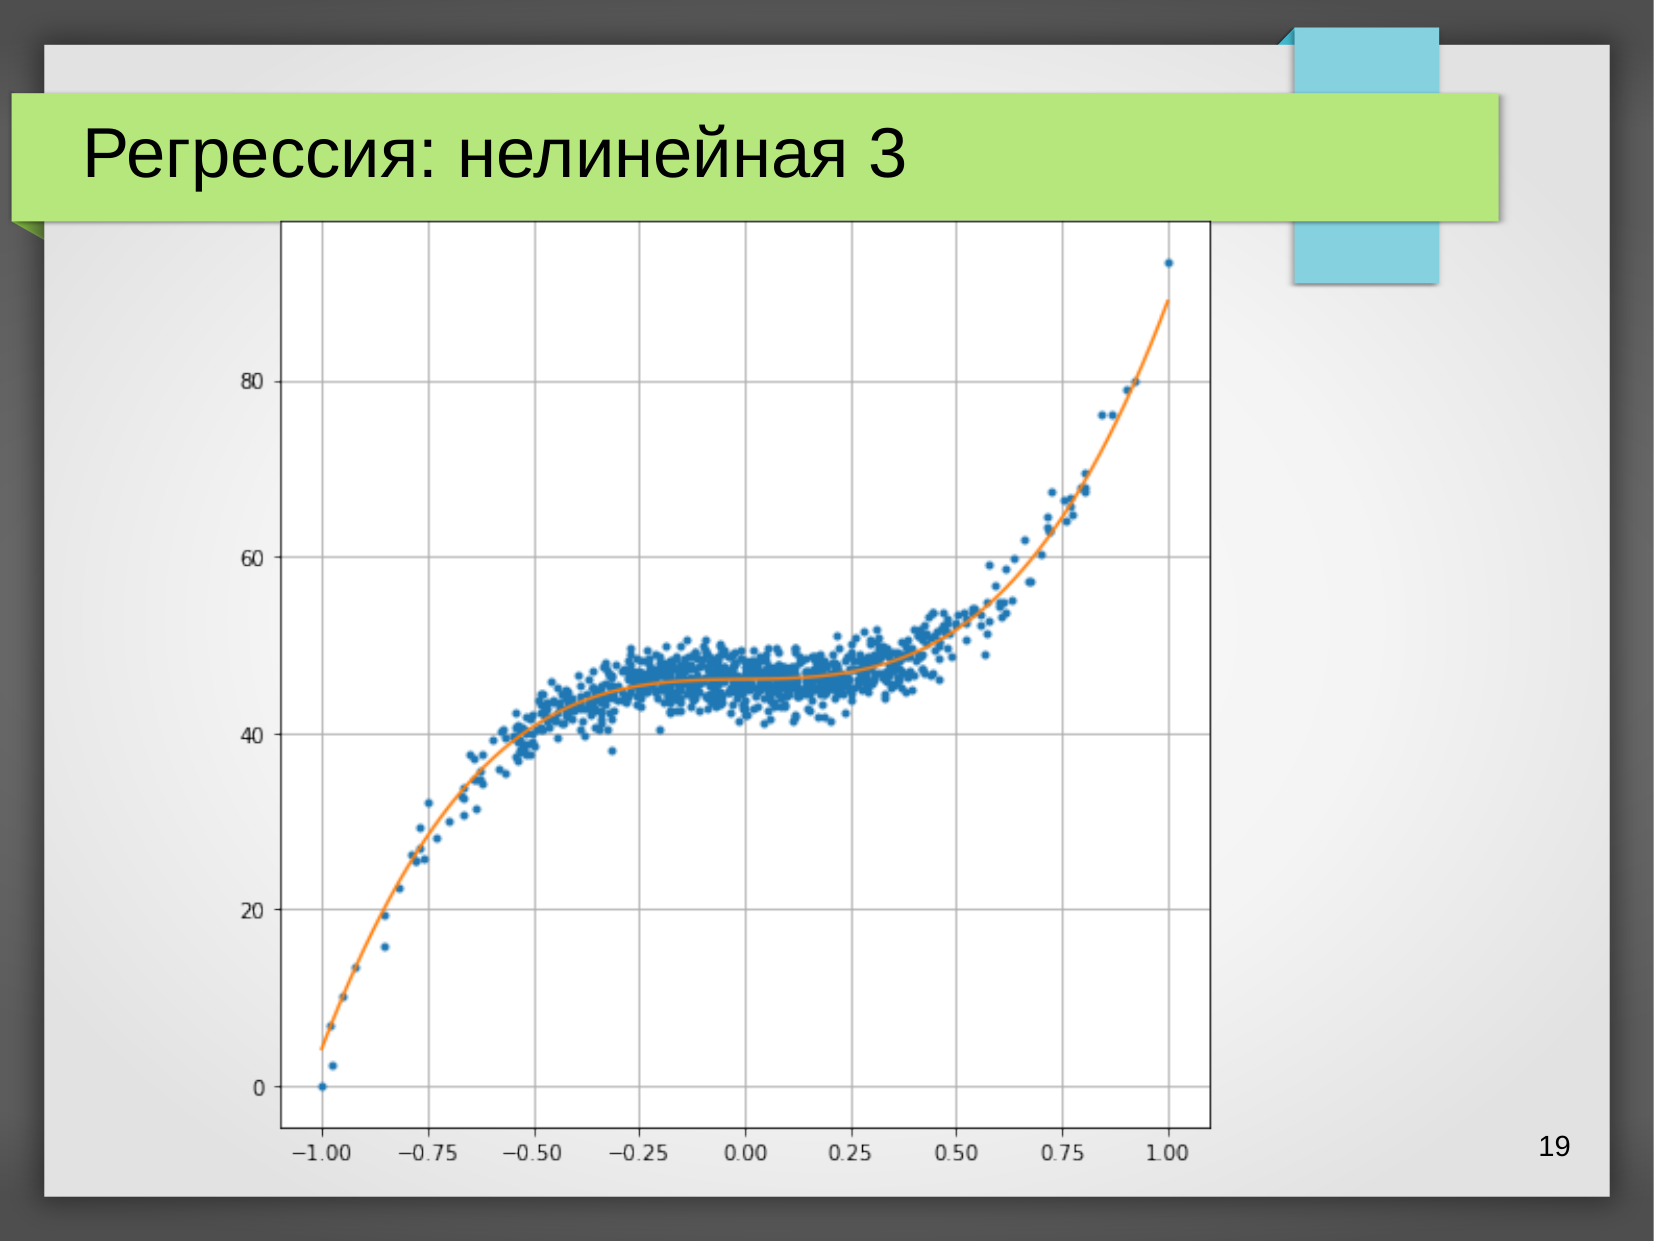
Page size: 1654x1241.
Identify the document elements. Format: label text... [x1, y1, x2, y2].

title Регрессия: нелинейная 3 [82, 49, 1571, 257]
picture [0, 0, 1654, 1241]
